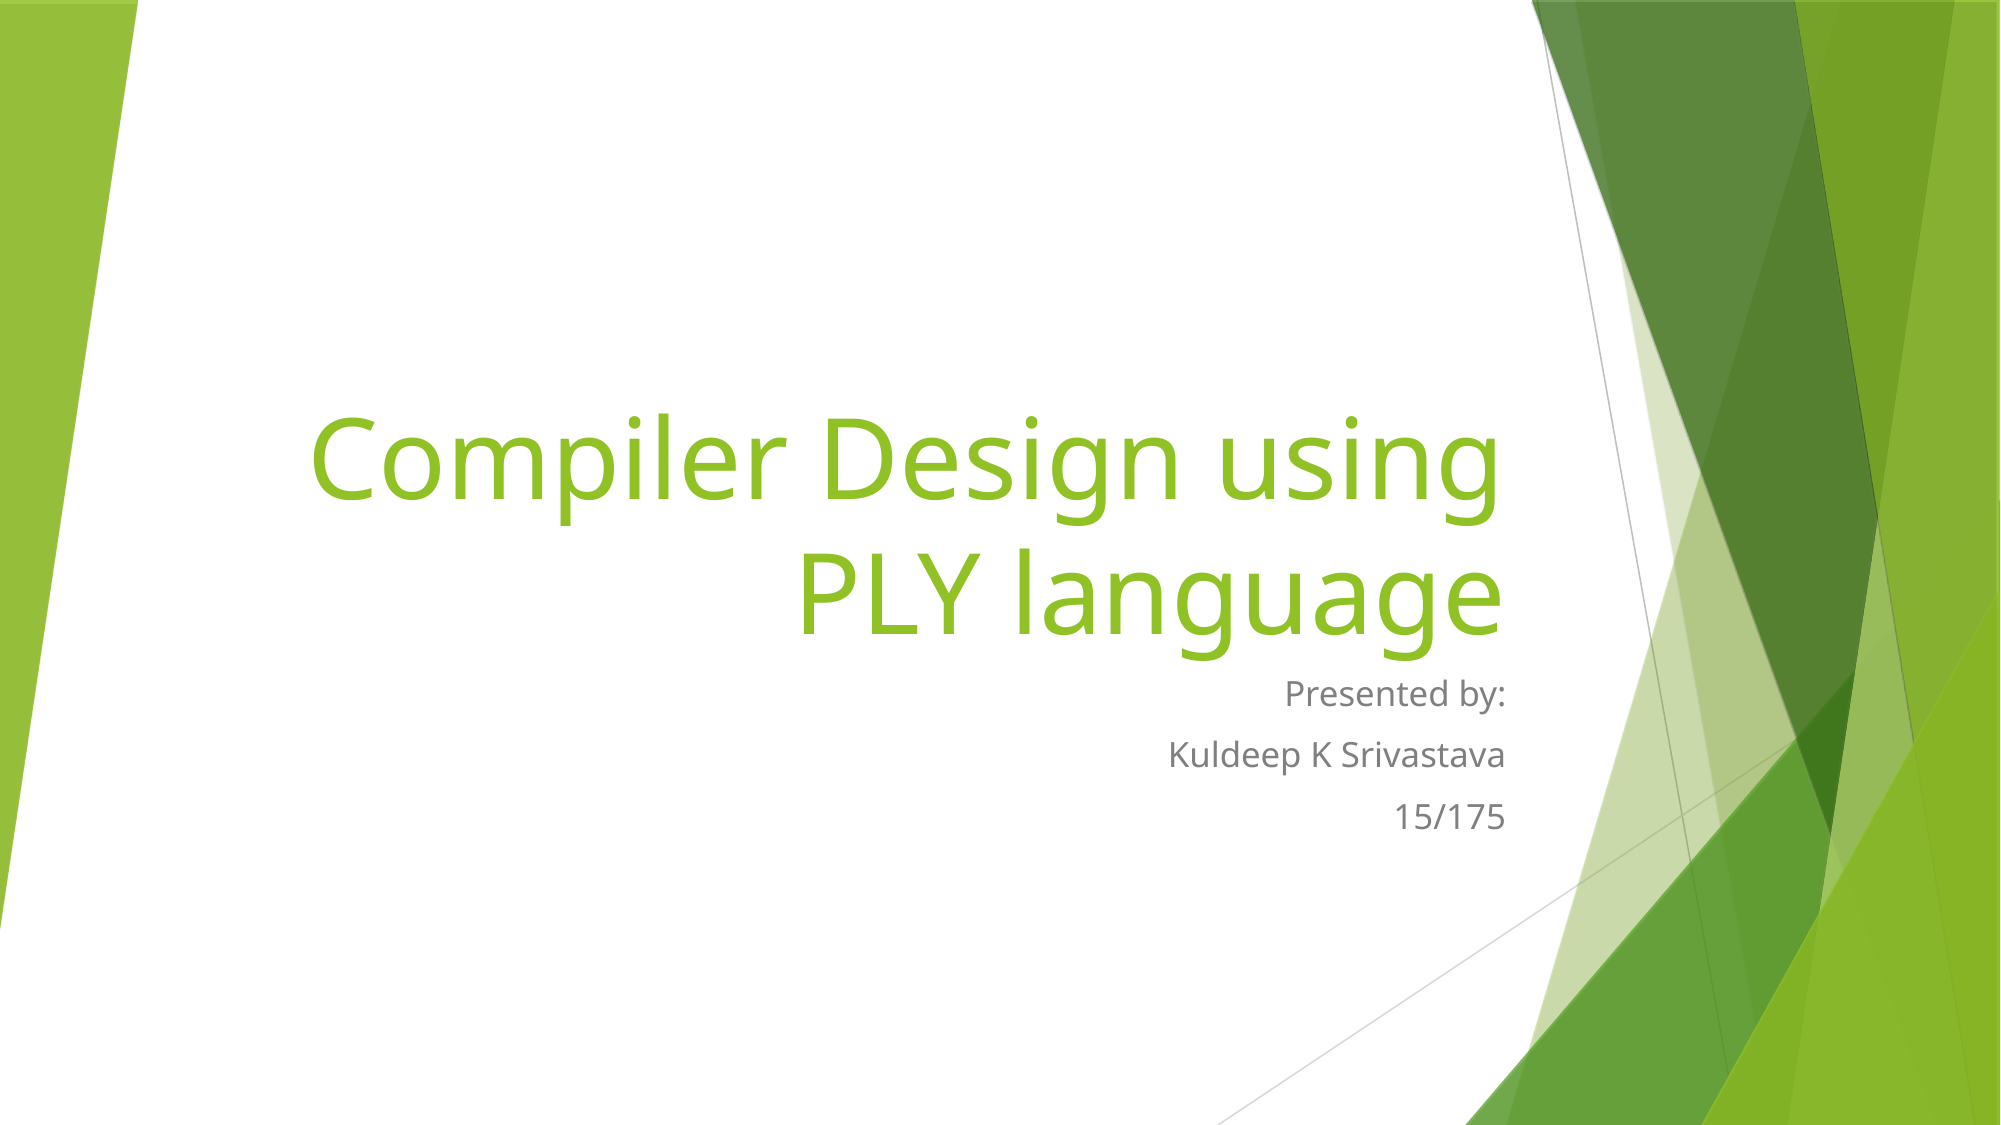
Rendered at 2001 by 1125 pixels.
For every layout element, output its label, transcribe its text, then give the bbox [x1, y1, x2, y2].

title Compiler Design using PLY language [247, 394, 1522, 664]
subtitle Presented by: Kuldeep K Srivastava 15/175 [247, 664, 1522, 845]
